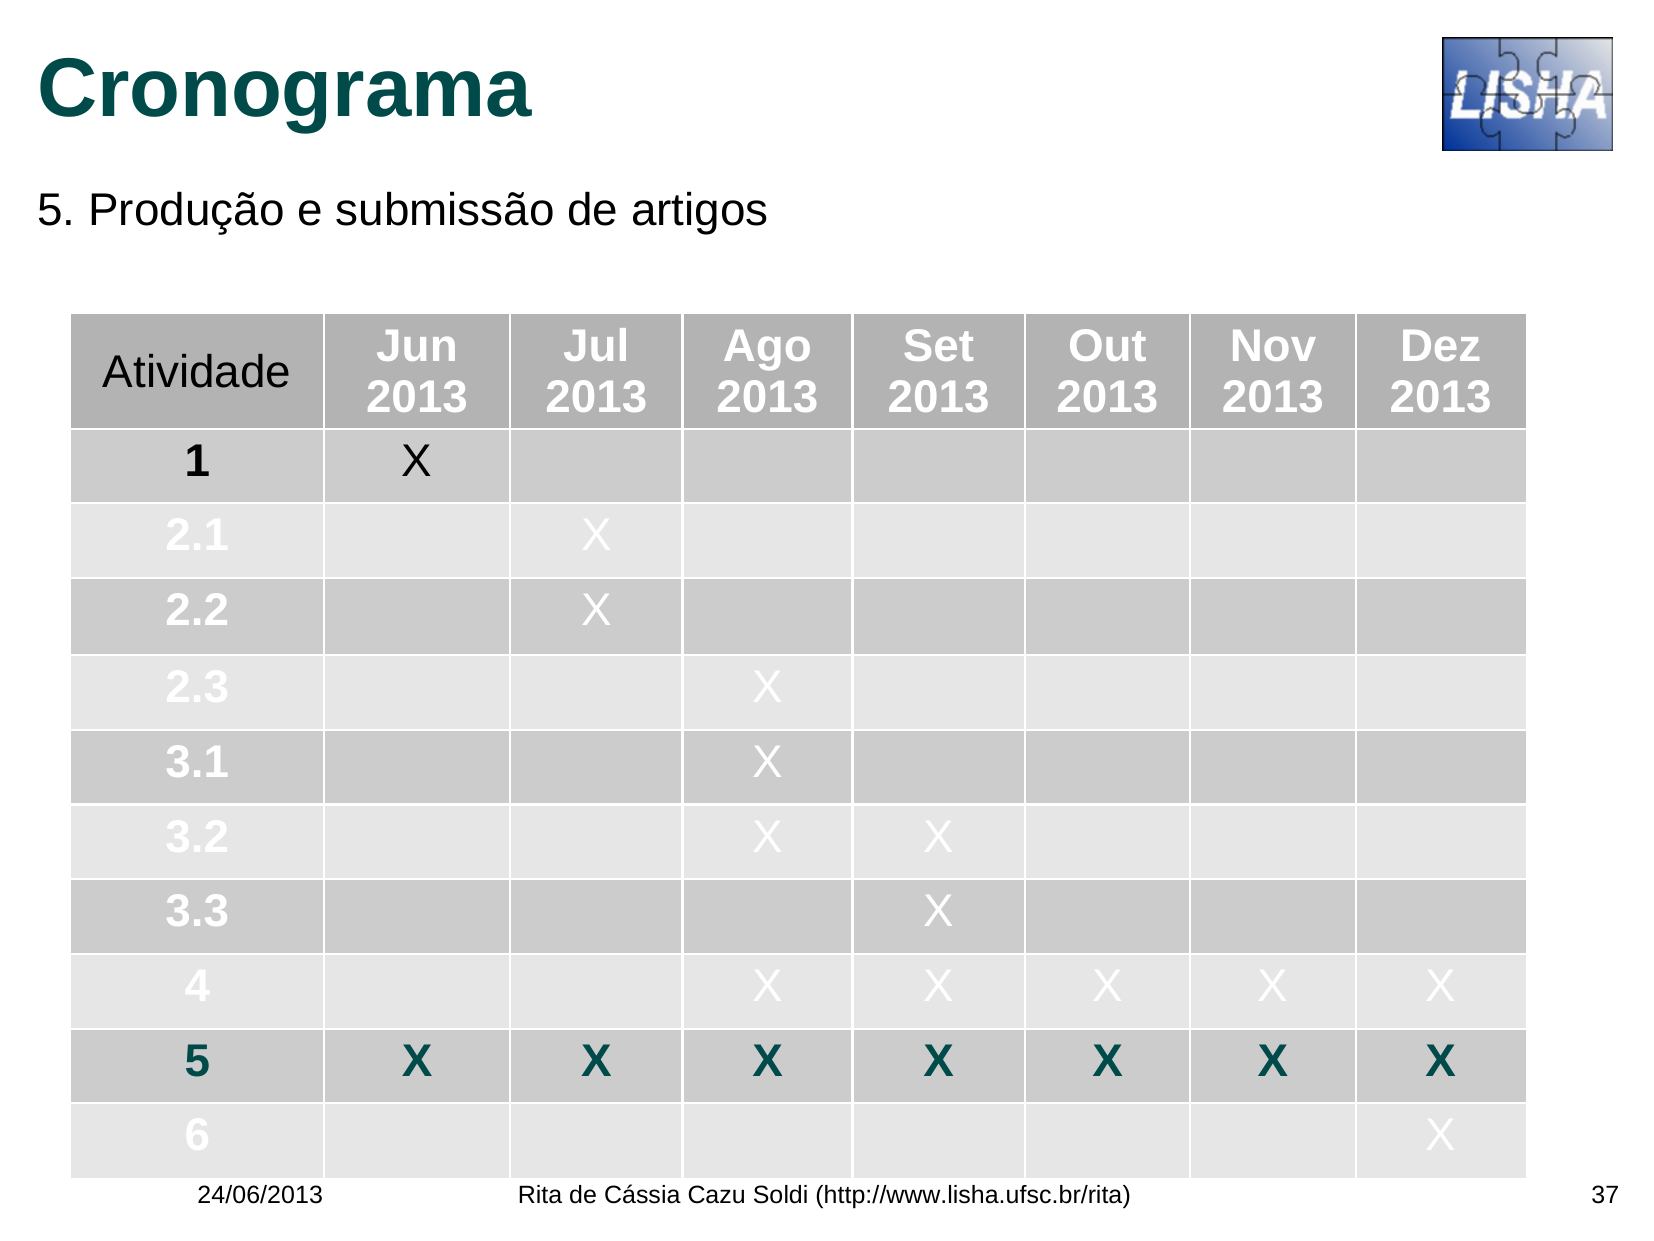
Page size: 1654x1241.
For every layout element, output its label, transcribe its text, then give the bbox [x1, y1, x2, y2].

table_cell [1357, 430, 1526, 502]
table_cell [1191, 731, 1355, 803]
table_header Jun 2013 [325, 314, 509, 428]
table_cell [511, 731, 681, 803]
table_cell [854, 579, 1024, 654]
table_cell [511, 1104, 681, 1178]
table_header Jul 2013 [511, 314, 681, 428]
table_cell [1026, 430, 1189, 502]
table_cell X [1357, 1030, 1526, 1102]
table_cell [325, 731, 509, 803]
table_cell [1357, 880, 1526, 953]
table_cell 6 [71, 1104, 323, 1178]
table_cell [325, 880, 509, 953]
table_cell X [854, 955, 1024, 1028]
table_cell [325, 656, 509, 729]
table_cell [684, 579, 851, 654]
table_cell 4 [71, 955, 323, 1028]
table_cell [1191, 504, 1355, 577]
table_cell [1357, 731, 1526, 803]
table_cell [854, 656, 1024, 729]
list 5. Produção e submissão de artigos [37, 183, 1613, 296]
table_cell X [325, 1030, 509, 1102]
table_header Atividade [71, 314, 323, 428]
table_cell [854, 504, 1024, 577]
table_cell X [684, 806, 851, 878]
table_cell X [684, 1030, 851, 1102]
table_cell [1191, 1104, 1355, 1178]
table_cell X [511, 579, 681, 654]
table_header Nov 2013 [1191, 314, 1355, 428]
table_header Ago 2013 [684, 314, 851, 428]
table_cell 2.2 [71, 579, 323, 654]
table_cell [854, 1104, 1024, 1178]
table_cell [854, 731, 1024, 803]
table_cell [1191, 656, 1355, 729]
table_cell [325, 955, 509, 1028]
table_cell [1357, 579, 1526, 654]
table_cell [511, 955, 681, 1028]
title Cronograma [37, 37, 1426, 151]
table_cell X [325, 430, 509, 502]
table_cell [854, 430, 1024, 502]
table_cell [1191, 880, 1355, 953]
table_cell [1357, 656, 1526, 729]
table_cell X [854, 1030, 1024, 1102]
table_cell X [1191, 955, 1355, 1028]
table_cell 3.1 [71, 731, 323, 803]
table_cell [684, 1104, 851, 1178]
table_cell [1026, 731, 1189, 803]
table_cell 5 [71, 1030, 323, 1102]
table_cell [1026, 656, 1189, 729]
table_cell [511, 880, 681, 953]
table_cell X [854, 806, 1024, 878]
table_cell X [1026, 1030, 1189, 1102]
table_cell [1026, 504, 1189, 577]
table_cell X [511, 504, 681, 577]
table_cell [1026, 806, 1189, 878]
table_cell [1191, 430, 1355, 502]
table_cell [684, 430, 851, 502]
table_cell [325, 1104, 509, 1178]
table_cell X [1357, 1104, 1526, 1178]
table_cell [325, 806, 509, 878]
table_cell X [684, 656, 851, 729]
table_cell [1357, 806, 1526, 878]
table_cell [684, 504, 851, 577]
table_cell [511, 656, 681, 729]
table_cell [684, 880, 851, 953]
table_cell X [1191, 1030, 1355, 1102]
table_cell [1026, 579, 1189, 654]
table_cell X [1357, 955, 1526, 1028]
table_cell X [854, 880, 1024, 953]
table_header Out 2013 [1026, 314, 1189, 428]
table_cell 3.3 [71, 880, 323, 953]
table_cell 1 [71, 430, 323, 502]
table_cell 2.1 [71, 504, 323, 577]
table_cell [511, 430, 681, 502]
picture [1442, 37, 1613, 151]
table_cell [325, 504, 509, 577]
table_cell 2.3 [71, 656, 323, 729]
table_header Dez 2013 [1357, 314, 1526, 428]
table_cell [1026, 1104, 1189, 1178]
table_cell [1191, 579, 1355, 654]
table_cell [1026, 880, 1189, 953]
table_cell X [511, 1030, 681, 1102]
table_cell [511, 806, 681, 878]
table_cell X [684, 955, 851, 1028]
table_cell X [684, 731, 851, 803]
table_cell X [1026, 955, 1189, 1028]
table_cell [325, 579, 509, 654]
table_cell [1357, 504, 1526, 577]
table_cell 3.2 [71, 806, 323, 878]
table_header Set 2013 [854, 314, 1024, 428]
table_cell [1191, 806, 1355, 878]
